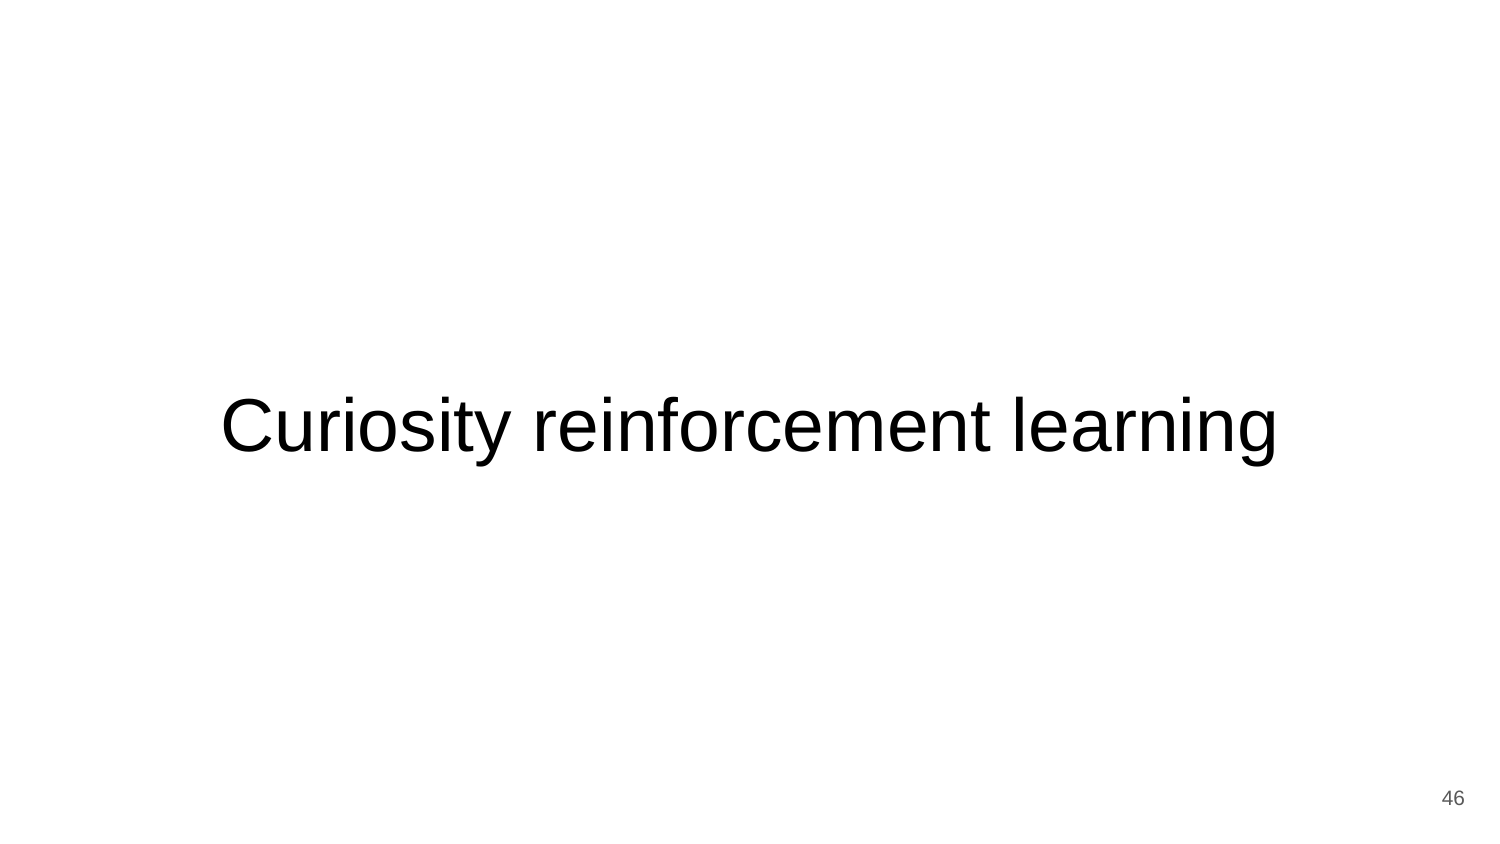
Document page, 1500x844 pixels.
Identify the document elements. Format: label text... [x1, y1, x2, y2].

title Curiosity reinforcement learning [51, 352, 1449, 491]
slide_number <number> [1389, 764, 1480, 830]
